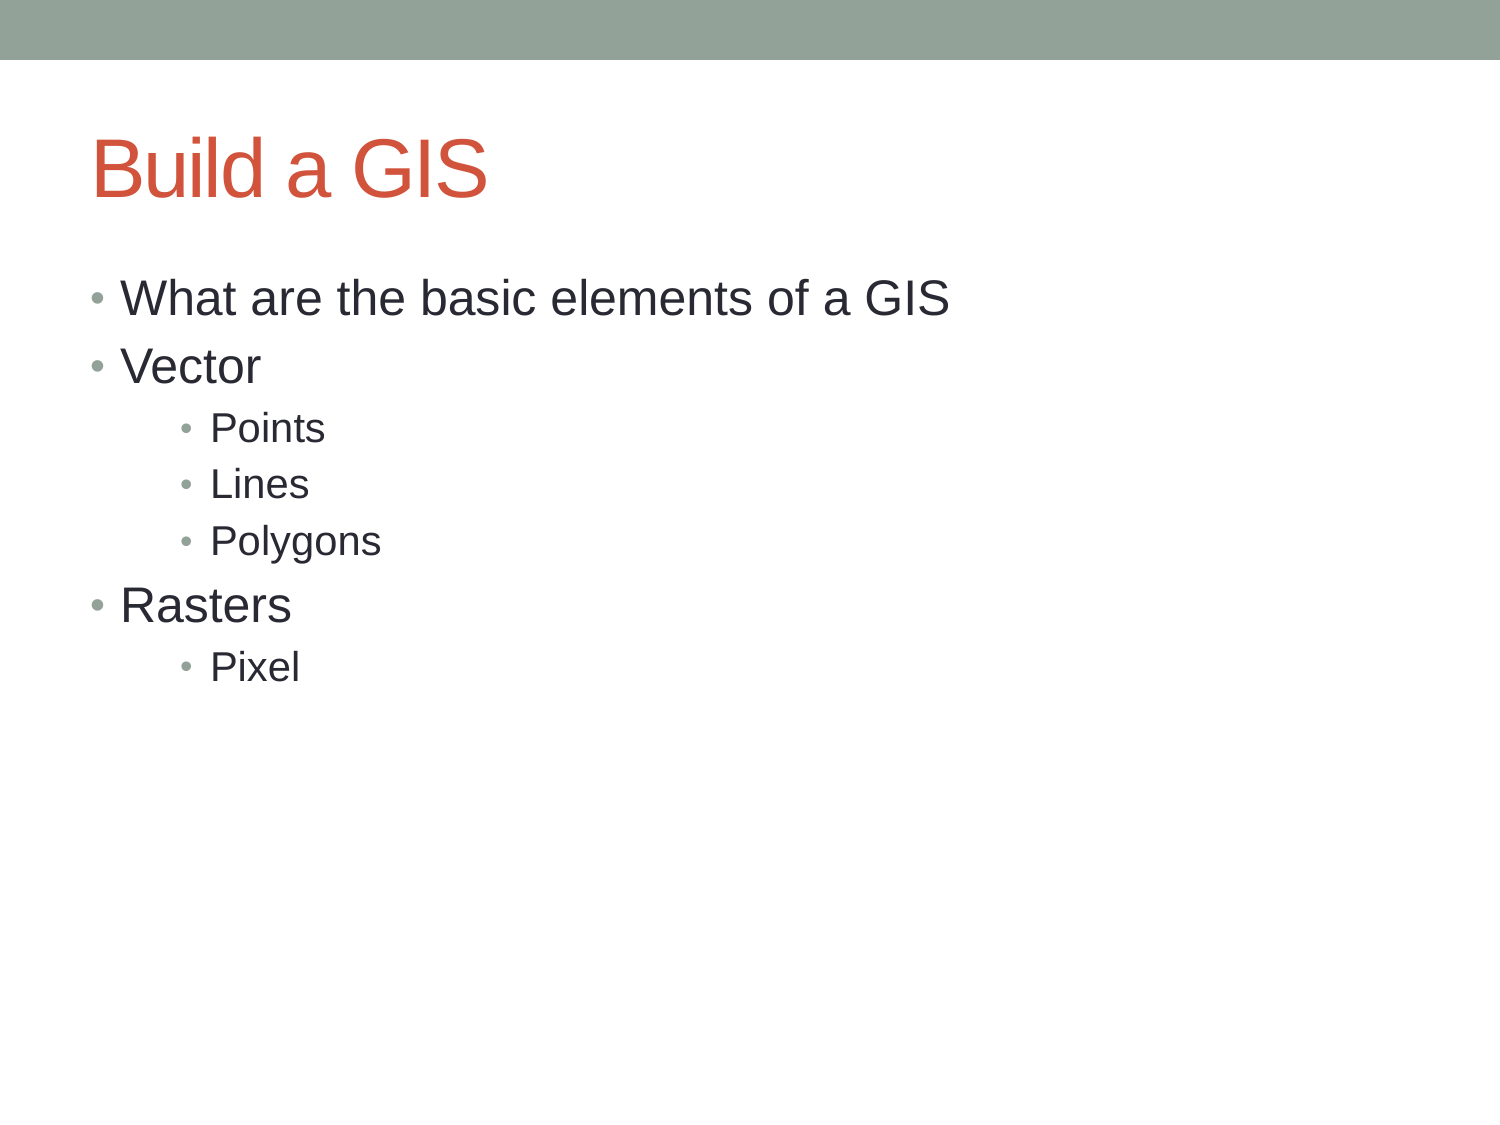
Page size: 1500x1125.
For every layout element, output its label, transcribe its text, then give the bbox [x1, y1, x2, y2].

title Build a GIS [75, 87, 1426, 251]
list What are the basic elements of a GIS Vector Points Lines Polygons Rasters Pixel [75, 262, 1426, 1063]
